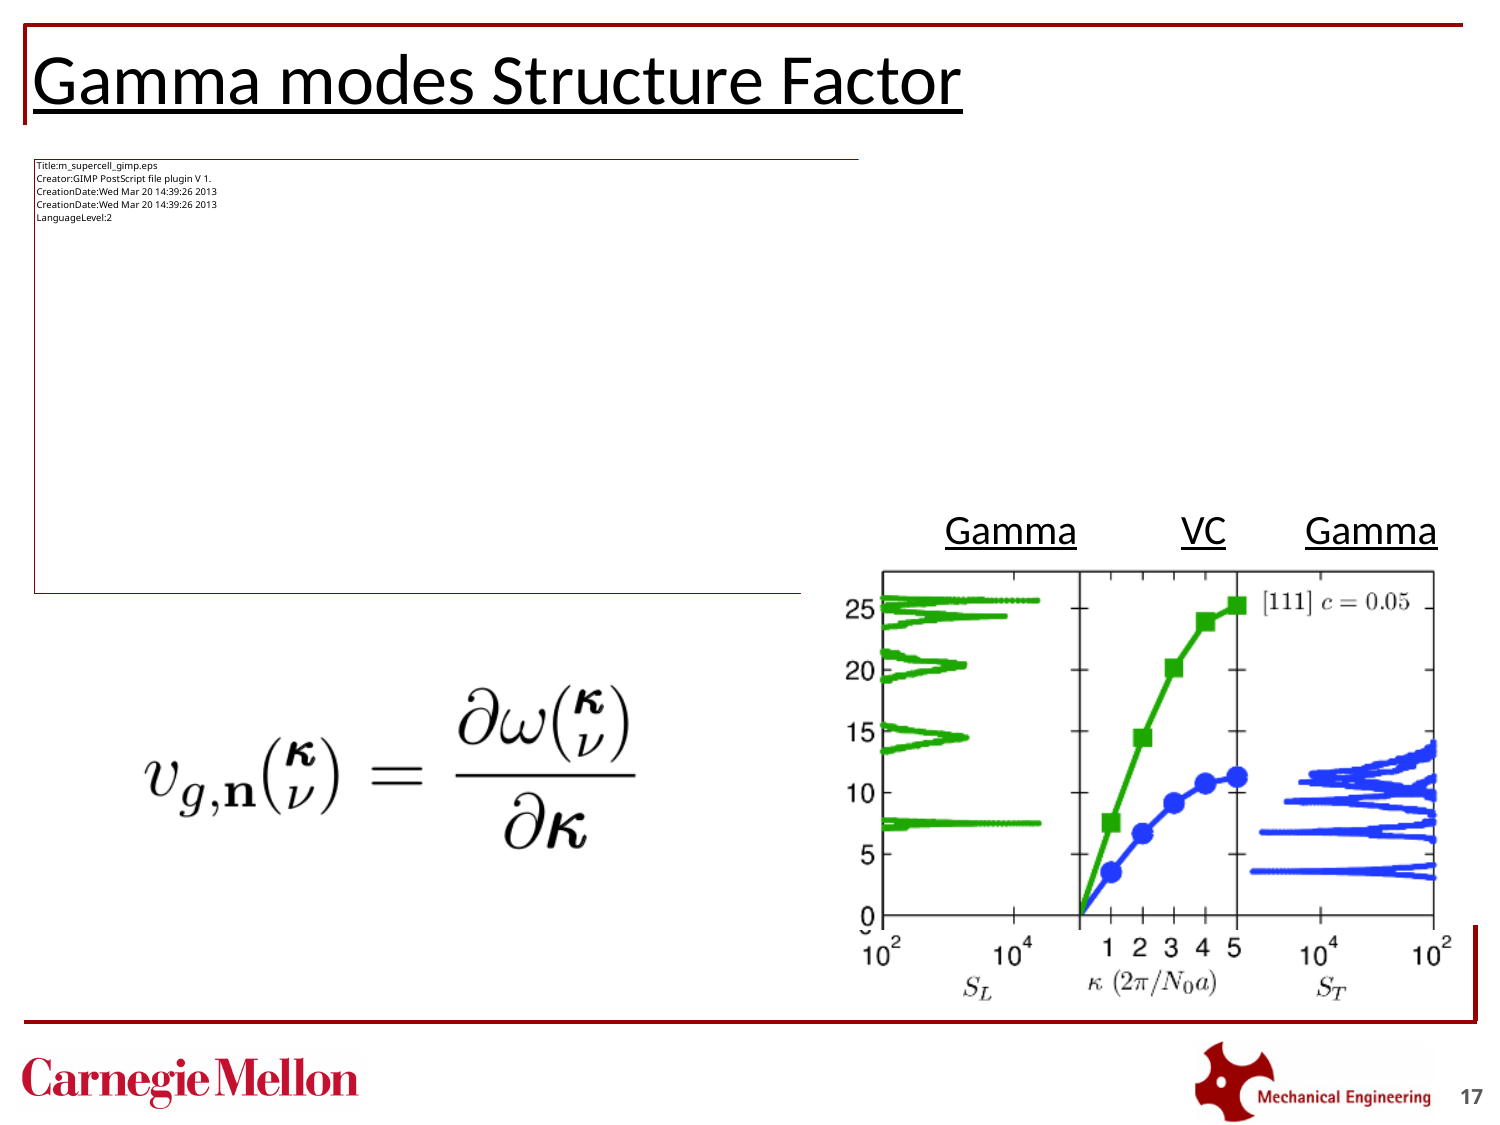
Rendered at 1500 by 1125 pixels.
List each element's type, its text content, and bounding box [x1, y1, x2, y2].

text_box Gamma [1344, 495, 1468, 571]
picture [1192, 1034, 1438, 1125]
text_box Gamma [873, 495, 1107, 571]
picture [16, 1050, 366, 1110]
picture [119, 676, 645, 871]
text_box VC [1110, 495, 1344, 571]
picture [33, 158, 1467, 1012]
title Gamma modes Structure Factor [18, 24, 1368, 127]
